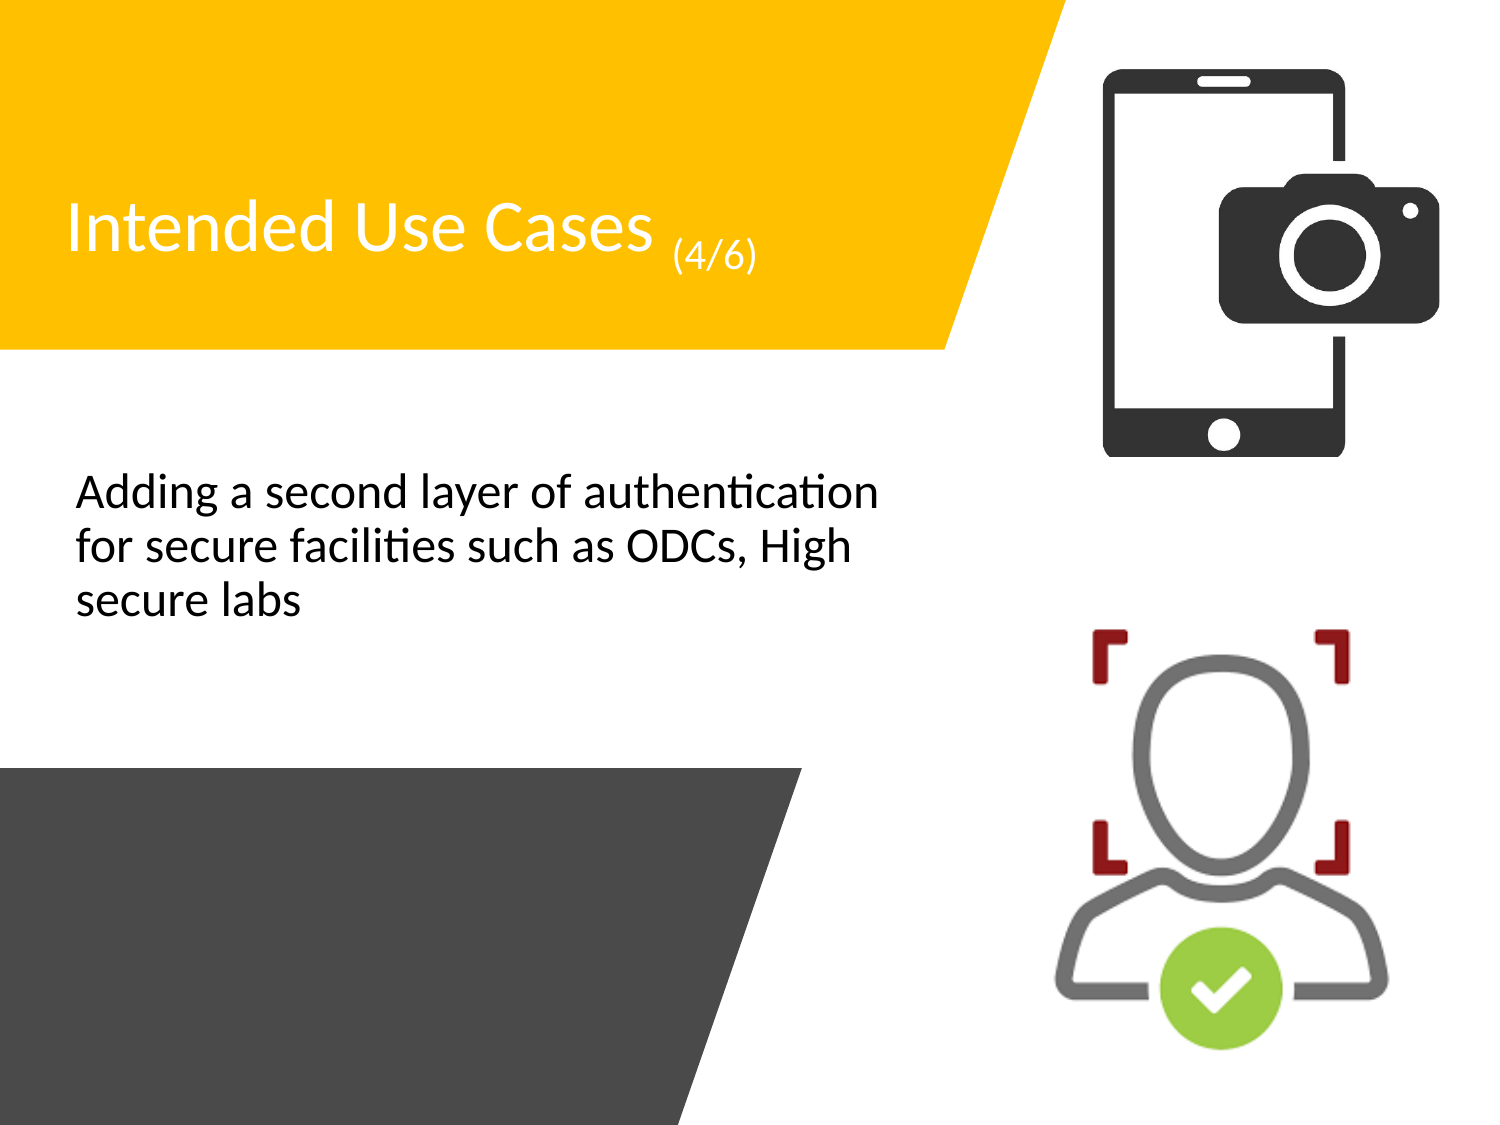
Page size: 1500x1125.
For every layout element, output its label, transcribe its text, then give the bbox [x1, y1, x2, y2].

picture [1102, 60, 1440, 457]
list Adding a second layer of authentication for secure facilities such as ODCs, High secure labs [60, 457, 938, 706]
picture [1004, 628, 1440, 1064]
text_box [0, 768, 802, 1125]
text_box [0, 0, 1066, 350]
title Intended Use Cases (4/6) [50, 170, 967, 278]
